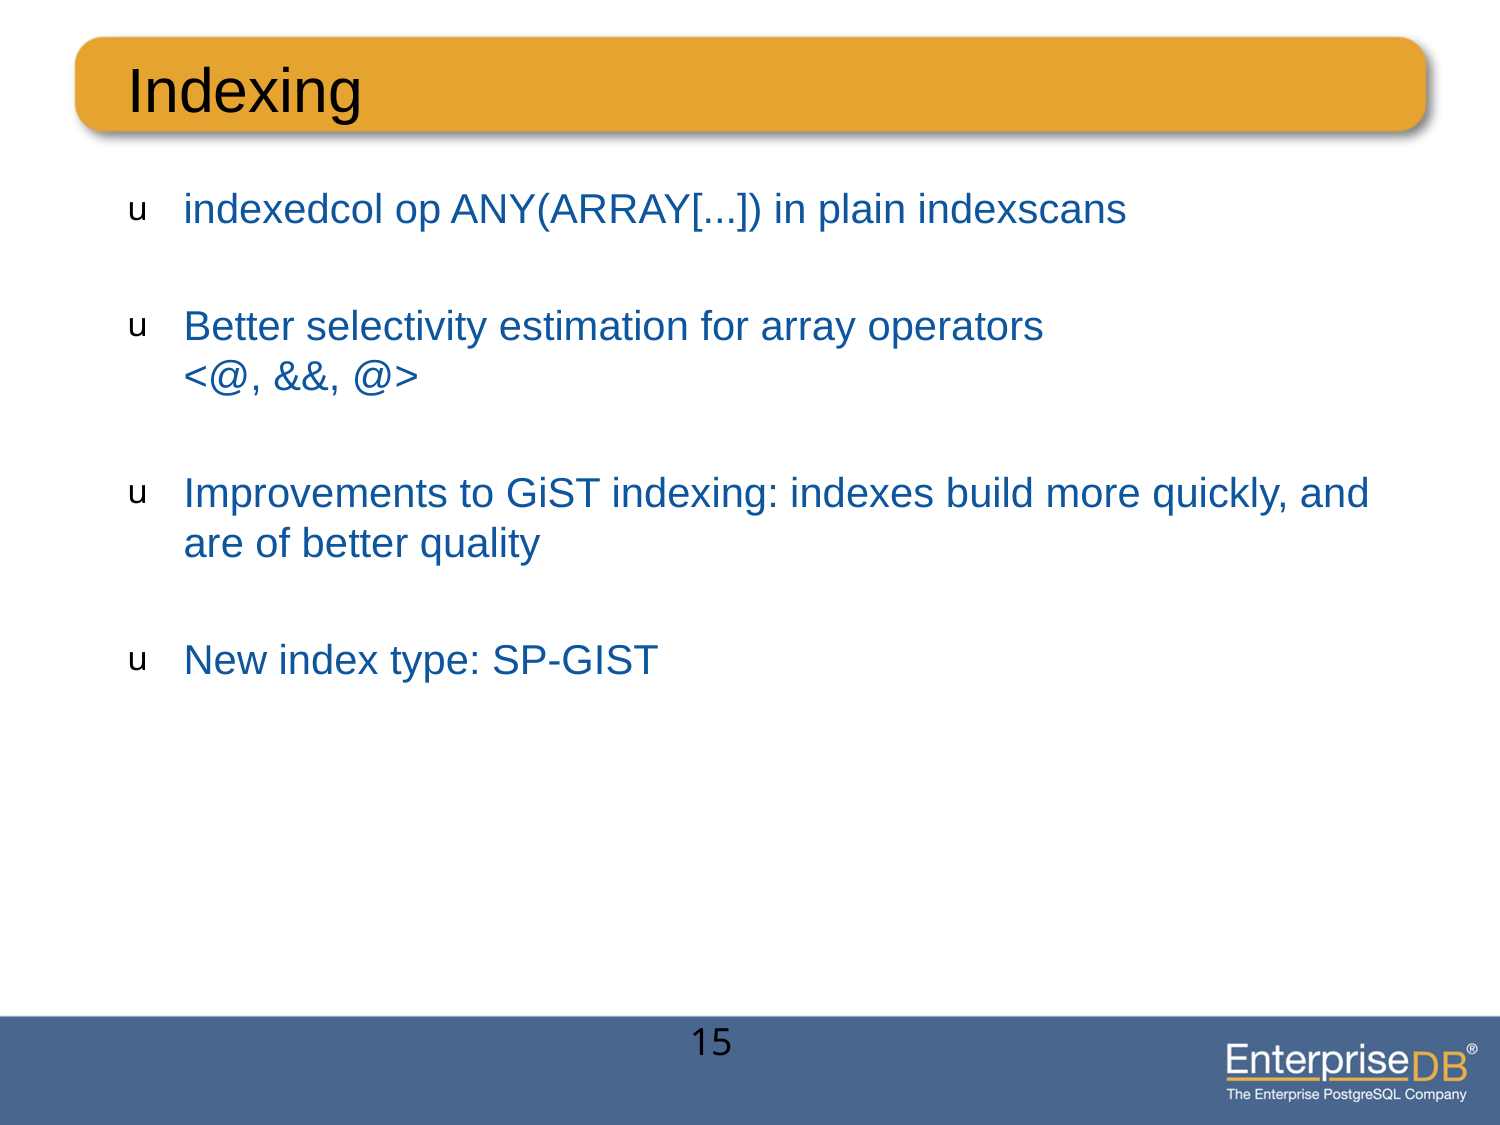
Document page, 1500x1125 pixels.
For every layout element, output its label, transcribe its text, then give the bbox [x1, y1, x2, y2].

picture [0, 0, 1500, 1125]
title Indexing [112, 37, 1388, 138]
list indexedcol op ANY(ARRAY[...]) in plain indexscans Better selectivity estimation for array operators <@, &&, @> Improvements to GiST indexing: indexes build more quickly, and are of better quality New index type: SP-GIST [112, 174, 1388, 963]
slide_number <number> [675, 1010, 825, 1125]
